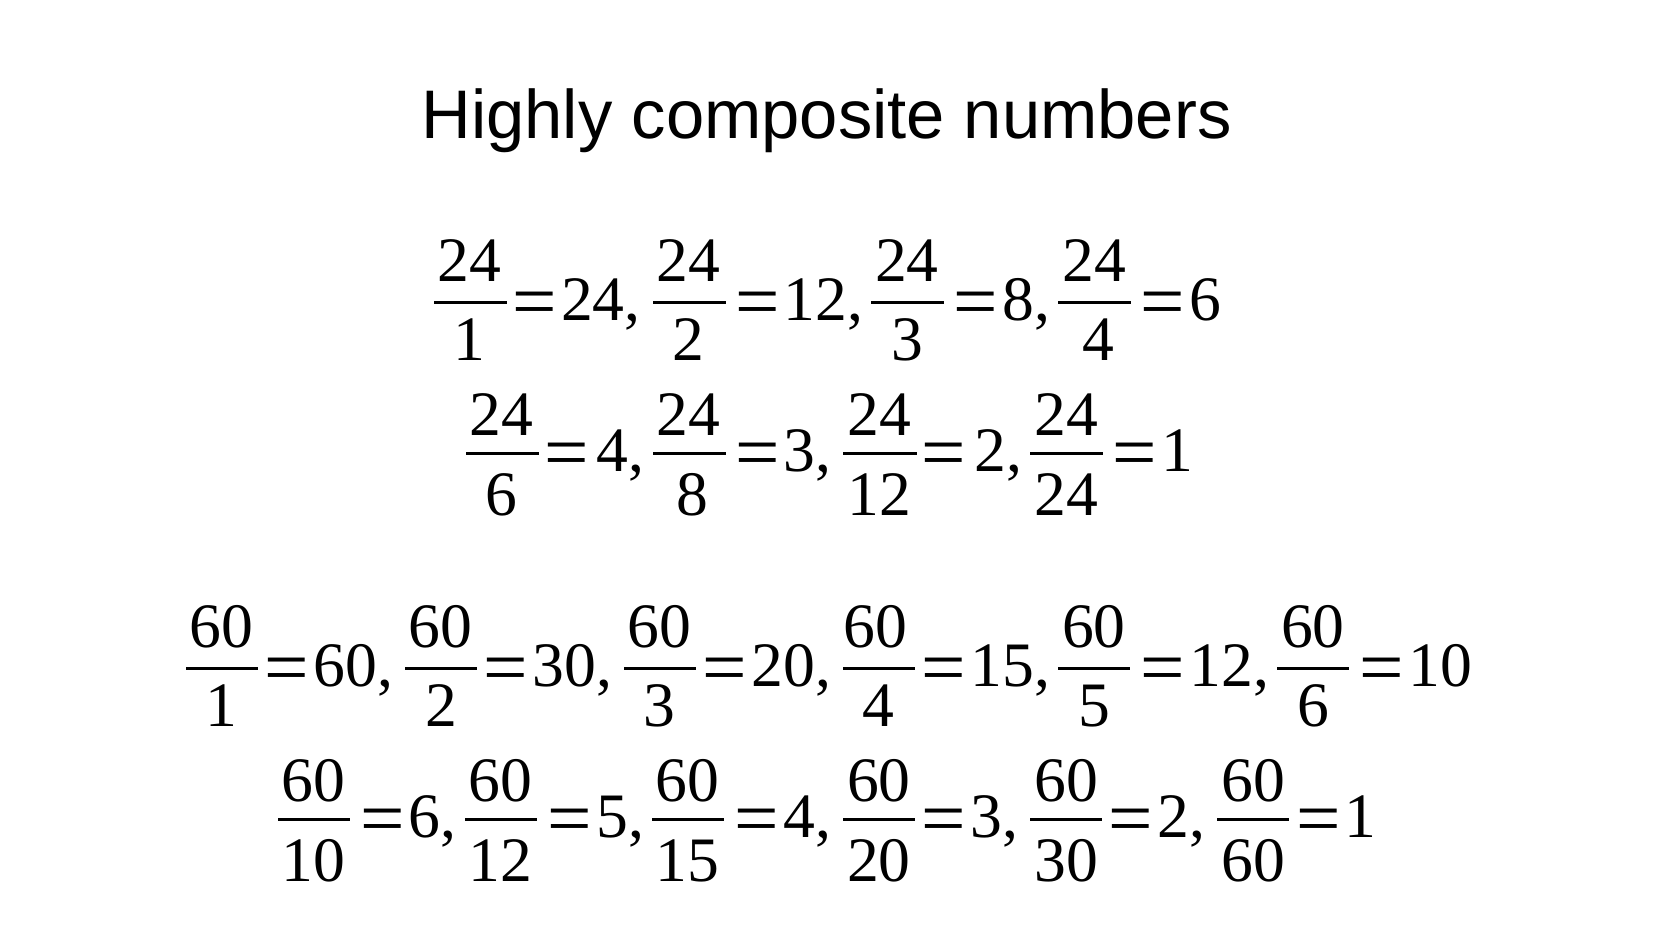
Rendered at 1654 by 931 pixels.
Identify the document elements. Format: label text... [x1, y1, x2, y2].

title Highly composite numbers [82, 37, 1571, 193]
chart [166, 591, 1488, 896]
chart [413, 225, 1240, 530]
